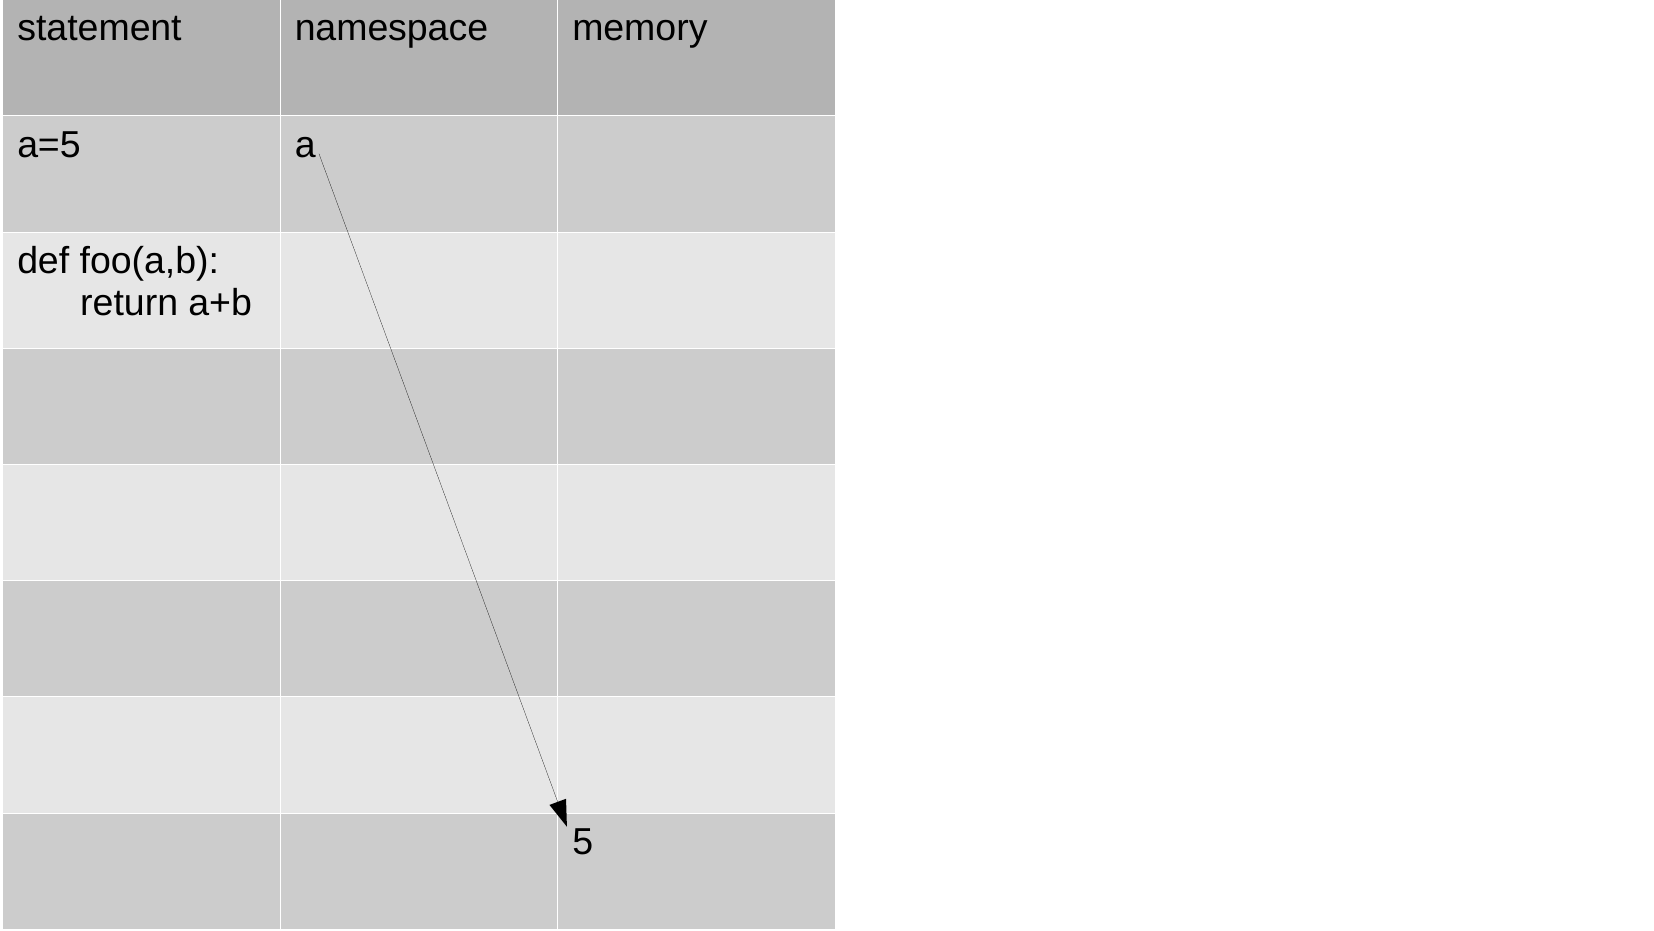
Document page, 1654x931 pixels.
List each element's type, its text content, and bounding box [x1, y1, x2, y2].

table_cell a [281, 116, 557, 232]
table_cell [435, 465, 557, 580]
table_cell [520, 697, 557, 796]
table_cell [281, 233, 390, 348]
table_cell [558, 697, 835, 813]
table_cell [558, 581, 835, 696]
table_header namespace [281, 0, 557, 115]
table_cell a=5 [3, 116, 280, 232]
table_cell [558, 465, 835, 580]
table_cell [558, 233, 835, 348]
table_cell def foo(a,b): return a+b [3, 233, 280, 348]
table_cell [392, 349, 557, 464]
table_cell [281, 814, 557, 929]
table_cell [3, 814, 280, 929]
table_cell [558, 349, 835, 464]
table_cell 5 [558, 814, 835, 929]
table_header memory [558, 0, 835, 115]
table_cell [3, 349, 280, 464]
table_cell [281, 465, 475, 580]
table_cell [477, 581, 557, 696]
table_cell [281, 349, 432, 464]
table_cell [281, 581, 518, 696]
table_cell [281, 697, 557, 813]
table_cell [3, 697, 280, 813]
table_cell [3, 581, 280, 696]
table_header statement [3, 0, 280, 115]
table_cell [3, 465, 280, 580]
table_cell [349, 233, 557, 348]
table_cell [558, 116, 835, 232]
